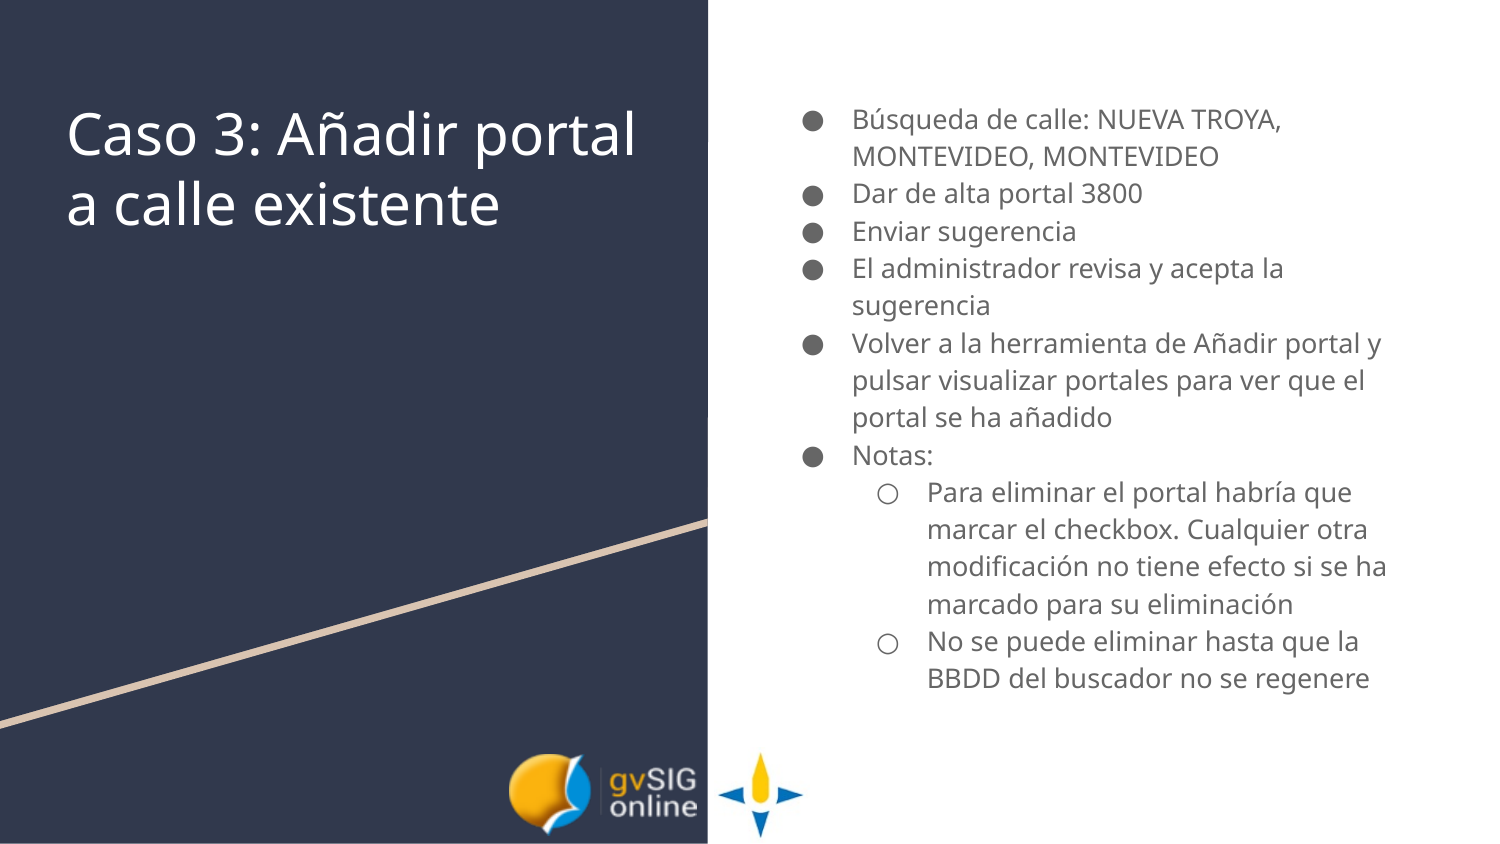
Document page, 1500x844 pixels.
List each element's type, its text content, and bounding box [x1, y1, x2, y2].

title Caso 3: Añadir portal a calle existente [51, 82, 660, 494]
picture [714, 747, 810, 843]
list Búsqueda de calle: NUEVA TROYA, MONTEVIDEO, MONTEVIDEO Dar de alta portal 3800 Enviar sugerencia El administrador revisa y acepta la sugerencia Volver a la herramienta de Añadir portal y pulsar visualizar portales para ver que el portal se ha añadido Notas: Para eliminar el portal habría que marcar el checkbox. Cualquier otra modificación no tiene efecto si se ha marcado para su eliminación No se puede eliminar hasta que la BBDD del buscador no se regenere [761, 82, 1446, 755]
picture [509, 754, 697, 836]
